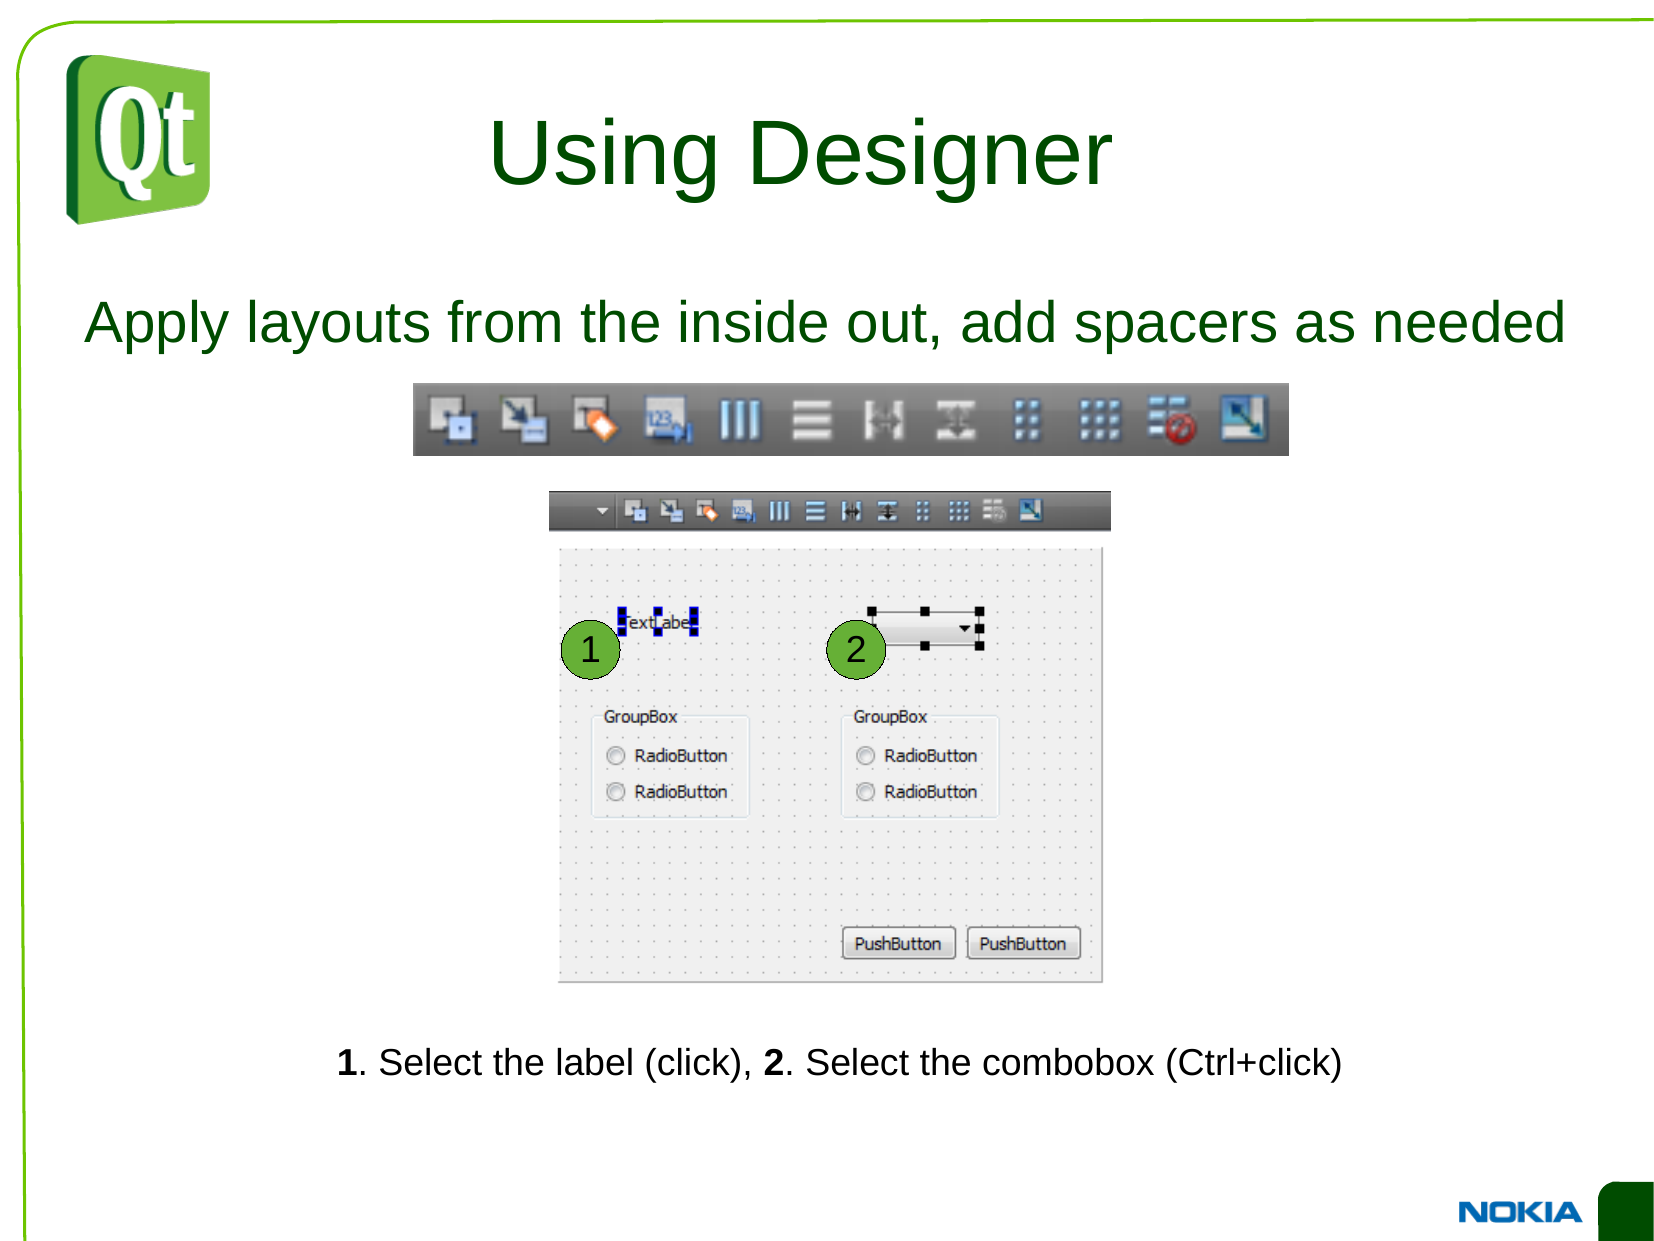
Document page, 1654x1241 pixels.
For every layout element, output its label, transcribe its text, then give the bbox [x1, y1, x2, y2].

picture [1459, 1201, 1583, 1223]
title Using Designer [263, 49, 1339, 257]
picture [66, 55, 210, 225]
text_box 1 [561, 620, 621, 680]
picture [413, 383, 1289, 456]
text_box 1. Select the label (click), 2. Select the combobox (Ctrl+click) [322, 1034, 1358, 1093]
picture [549, 491, 1111, 991]
list Apply layouts from the inside out, add spacers as needed [82, 290, 1571, 1094]
text_box 2 [826, 620, 886, 680]
